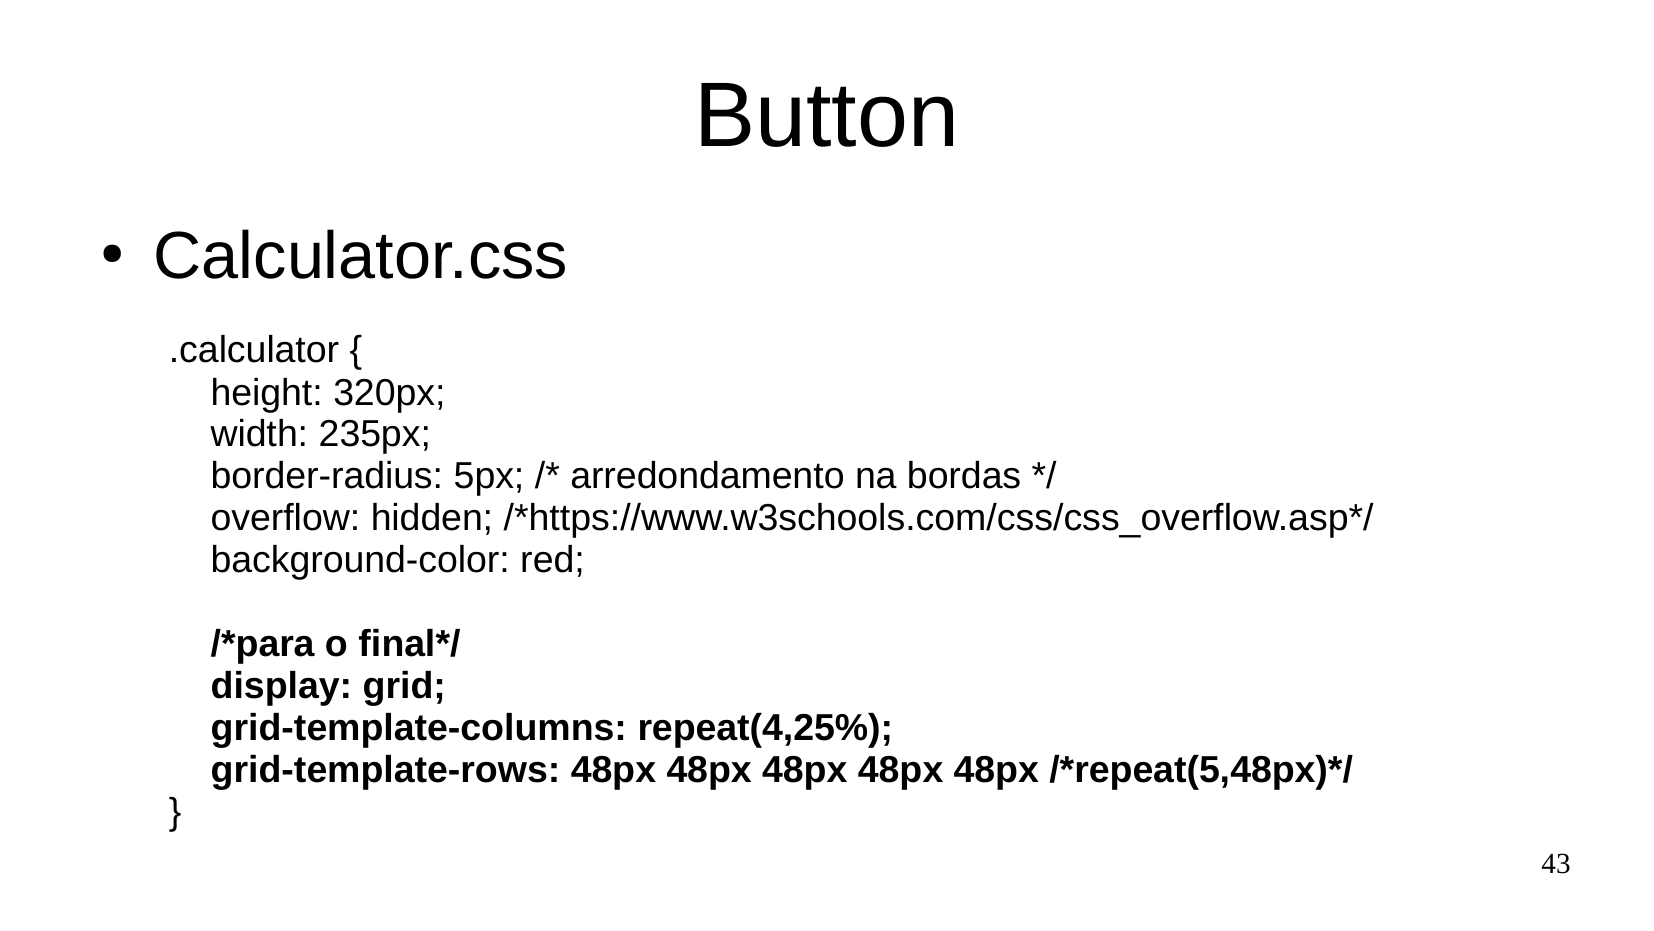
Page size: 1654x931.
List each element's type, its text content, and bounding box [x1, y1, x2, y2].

list Calculator.css [82, 217, 1571, 758]
text_box .calculator { height: 320px; width: 235px; border-radius: 5px; /* arredondamento na bordas */ overflow: hidden; /*https://www.w3schools.com/css/css_overflow.asp*/ background-color: red; /*para o final*/ display: grid; grid-template-columns: repeat(4,25%); grid-template-rows: 48px 48px 48px 48px 48px /*repeat(5,48px)*/ } [153, 321, 1513, 883]
title Button [82, 37, 1571, 193]
